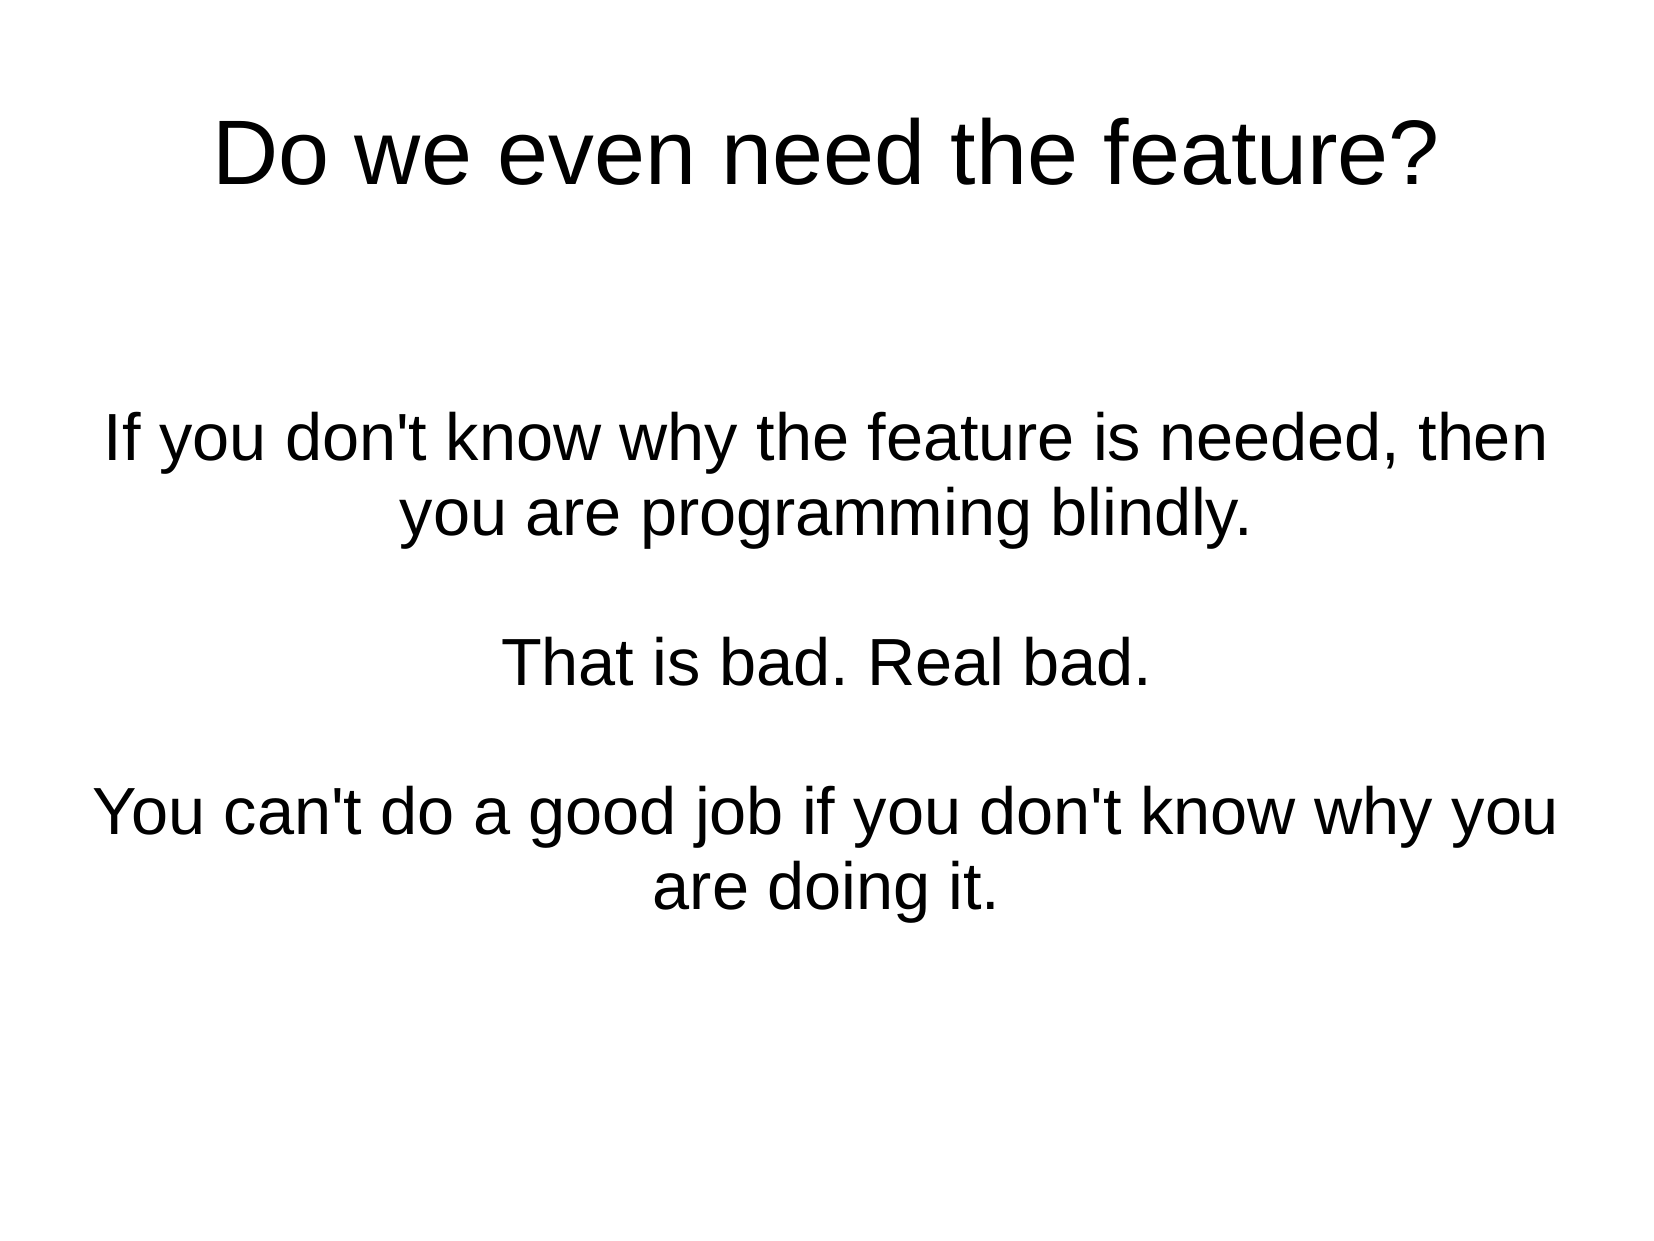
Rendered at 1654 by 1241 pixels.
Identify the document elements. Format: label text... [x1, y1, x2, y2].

title Do we even need the feature? [82, 56, 1571, 250]
subtitle If you don't know why the feature is needed, then you are programming blindly. That is bad. Real bad. You can't do a good job if you don't know why you are doing it. [82, 297, 1571, 1102]
